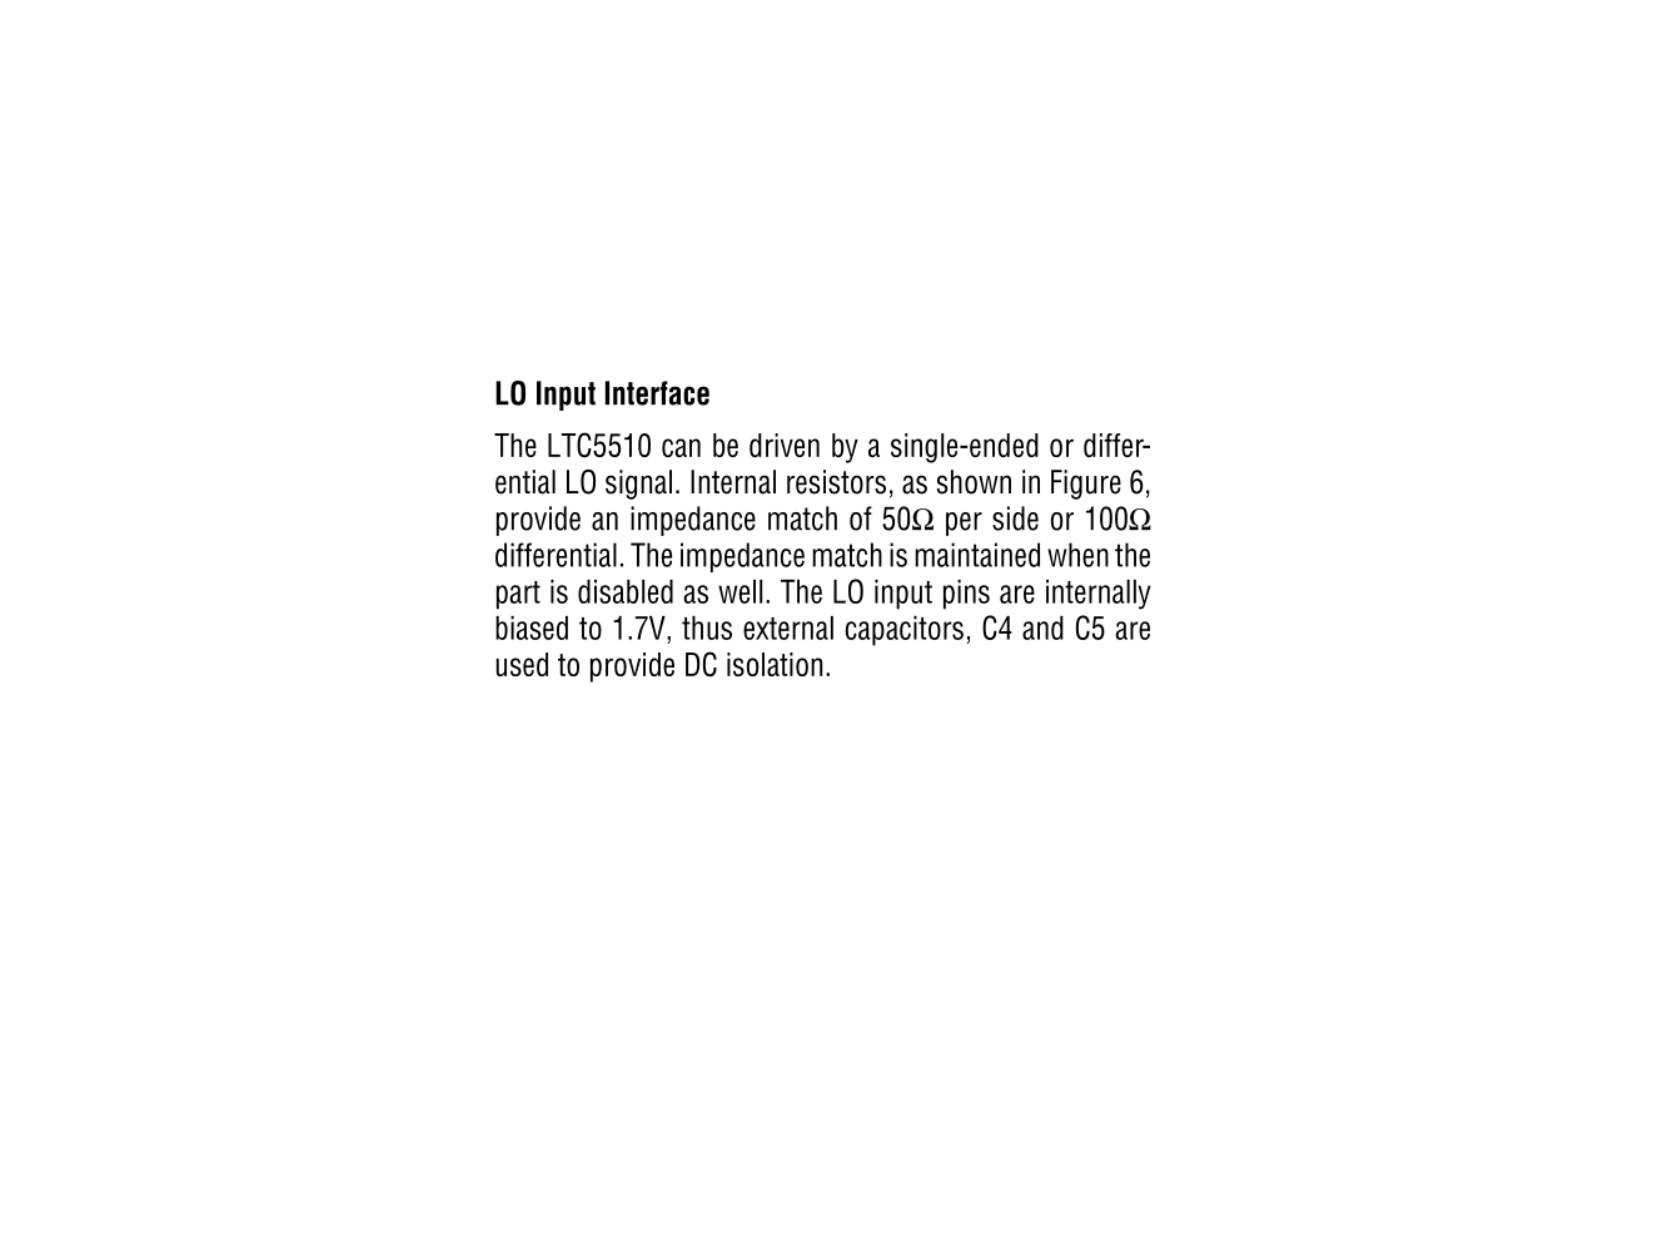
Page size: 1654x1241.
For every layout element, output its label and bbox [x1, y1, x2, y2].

picture [468, 352, 1199, 724]
